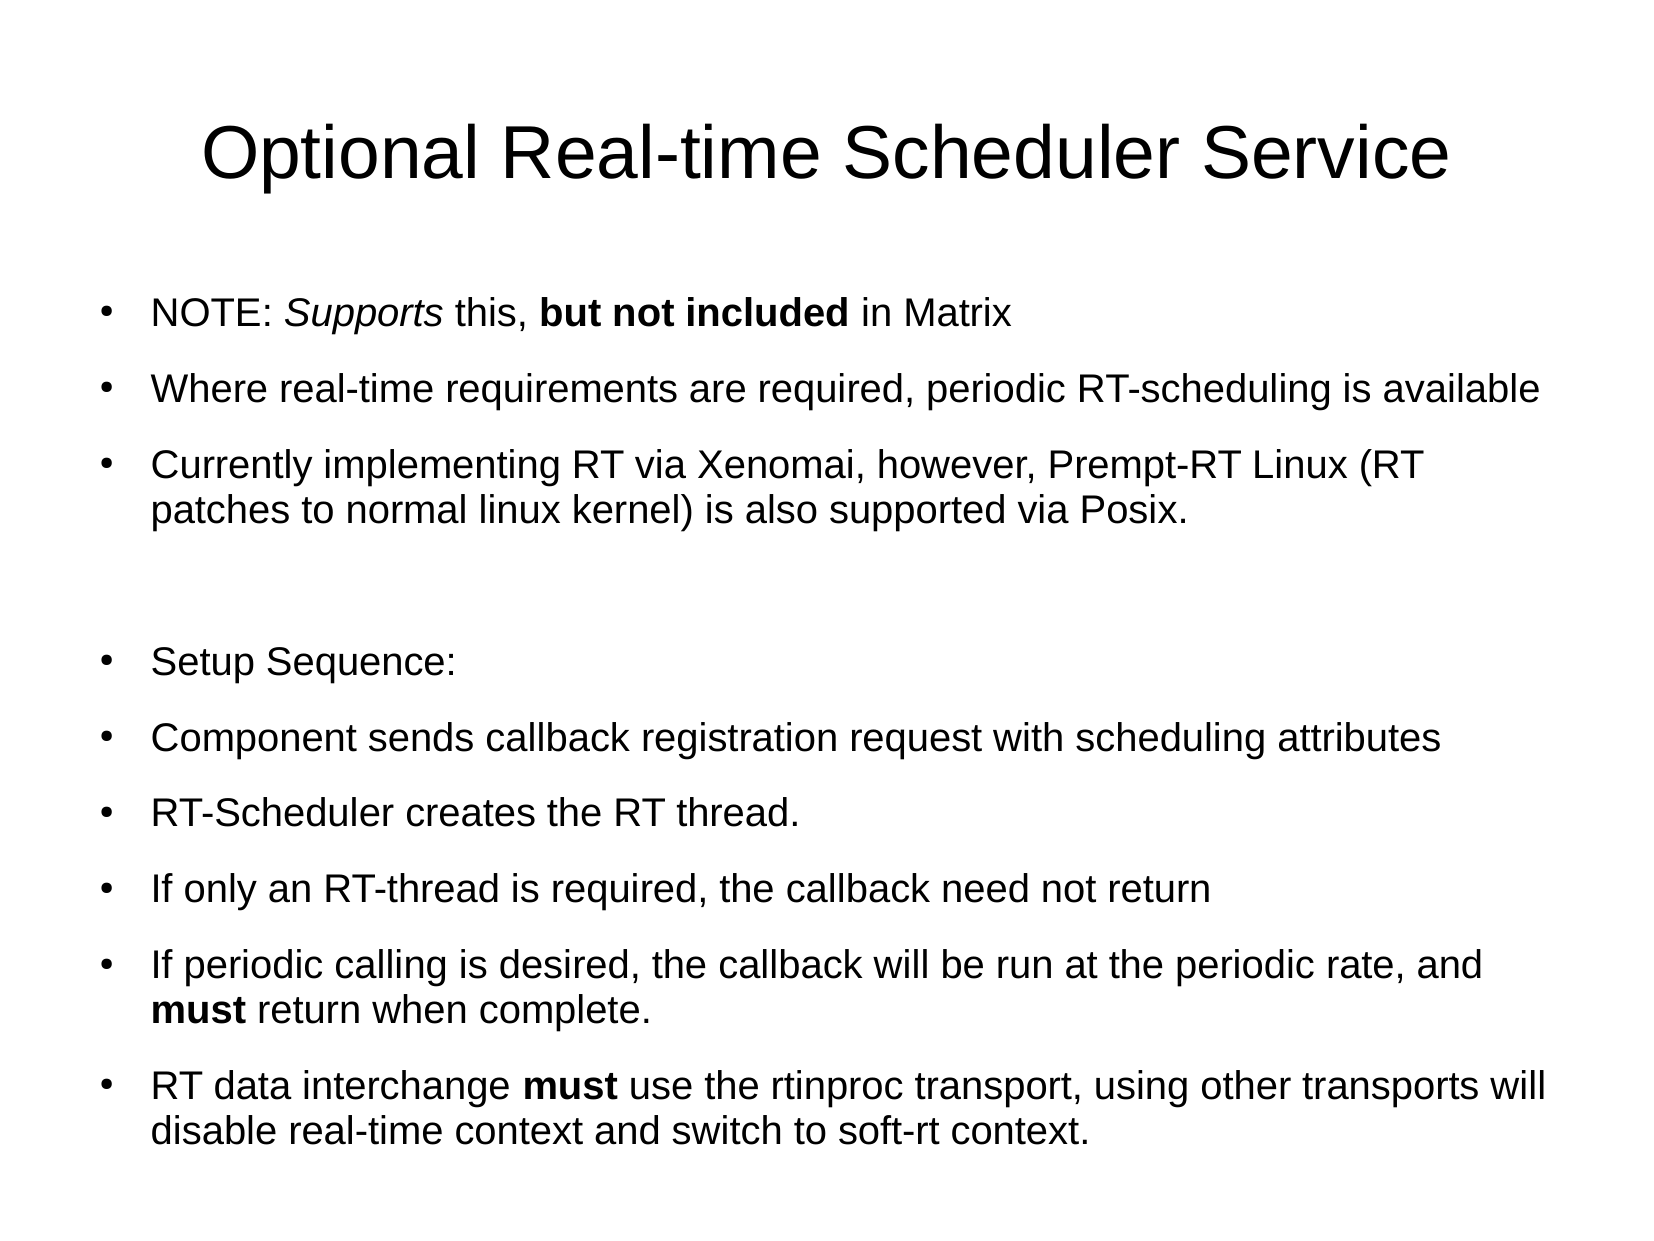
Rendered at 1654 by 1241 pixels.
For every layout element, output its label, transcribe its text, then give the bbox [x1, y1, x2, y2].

title Optional Real-time Scheduler Service [82, 49, 1571, 257]
list NOTE: Supports this, but not included in Matrix Where real-time requirements are required, periodic RT-scheduling is available Currently implementing RT via Xenomai, however, Prempt-RT Linux (RT patches to normal linux kernel) is also supported via Posix. Setup Sequence: Component sends callback registration request with scheduling attributes RT-Scheduler creates the RT thread. If only an RT-thread is required, the callback need not return If periodic calling is desired, the callback will be run at the periodic rate, and must return when complete. RT data interchange must use the rtinproc transport, using other transports will disable real-time context and switch to soft-rt context. [82, 290, 1571, 1171]
